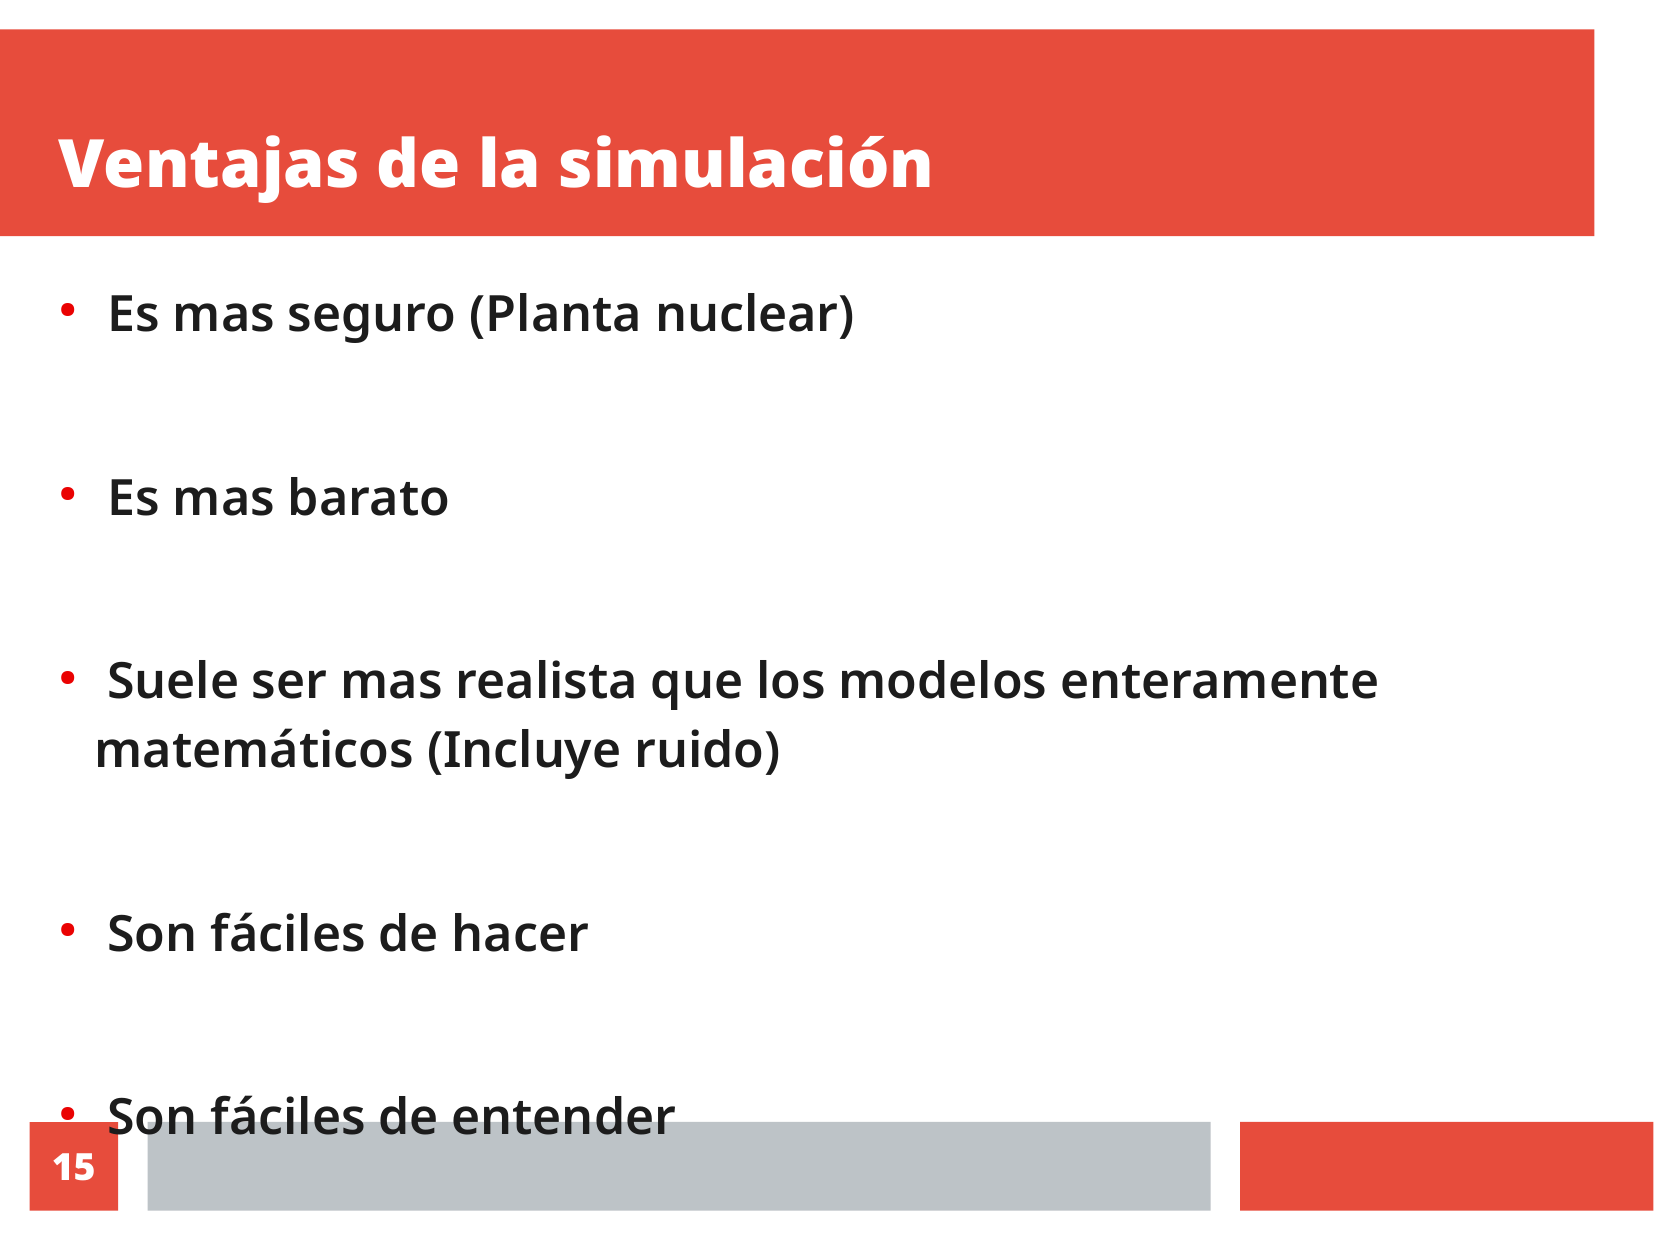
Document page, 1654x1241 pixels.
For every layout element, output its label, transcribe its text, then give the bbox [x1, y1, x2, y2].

subtitle Es mas seguro (Planta nuclear) Es mas barato Suele ser mas realista que los modelos enteramente matemáticos (Incluye ruido) Son fáciles de hacer Son fáciles de entender [59, 277, 1565, 989]
title Ventajas de la simulación [59, 59, 1595, 207]
